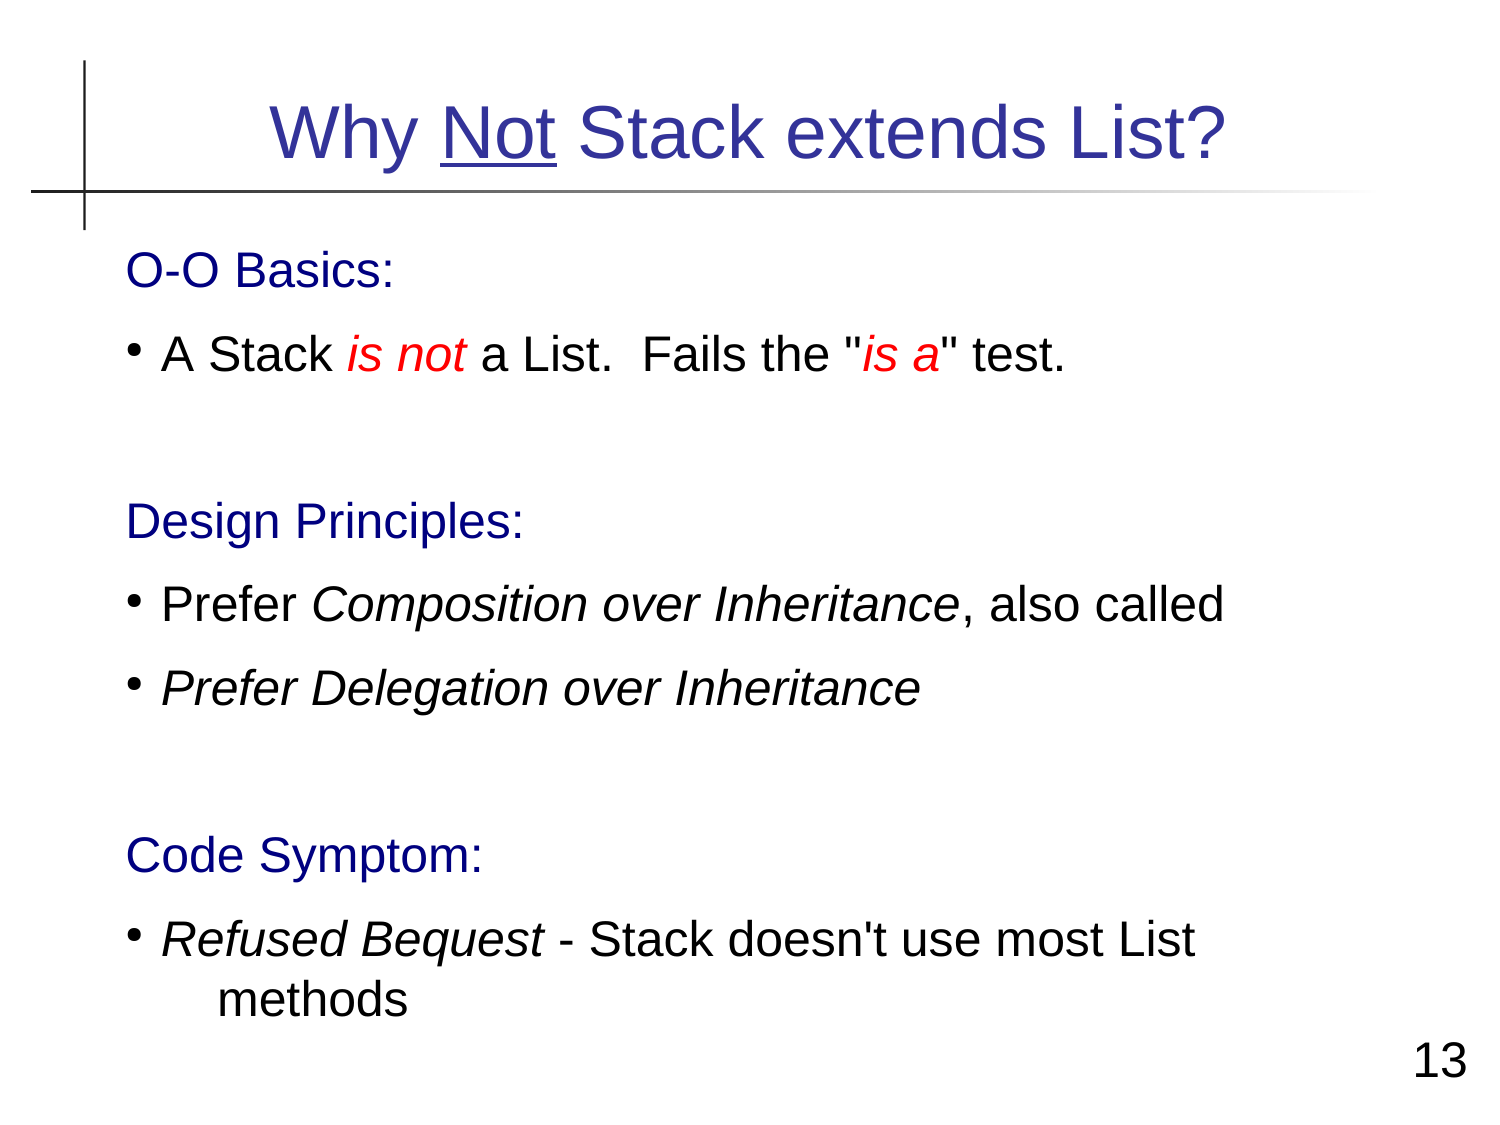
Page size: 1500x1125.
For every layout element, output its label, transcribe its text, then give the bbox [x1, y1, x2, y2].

list O-O Basics: A Stack is not a List. Fails the "is a" test. Design Principles: Prefer Composition over Inheritance, also called Prefer Delegation over Inheritance Code Symptom: Refused Bequest - Stack doesn't use most List methods [110, 229, 1408, 1066]
title Why Not Stack extends List? [100, 42, 1397, 182]
text_box <number> [1380, 1020, 1500, 1095]
